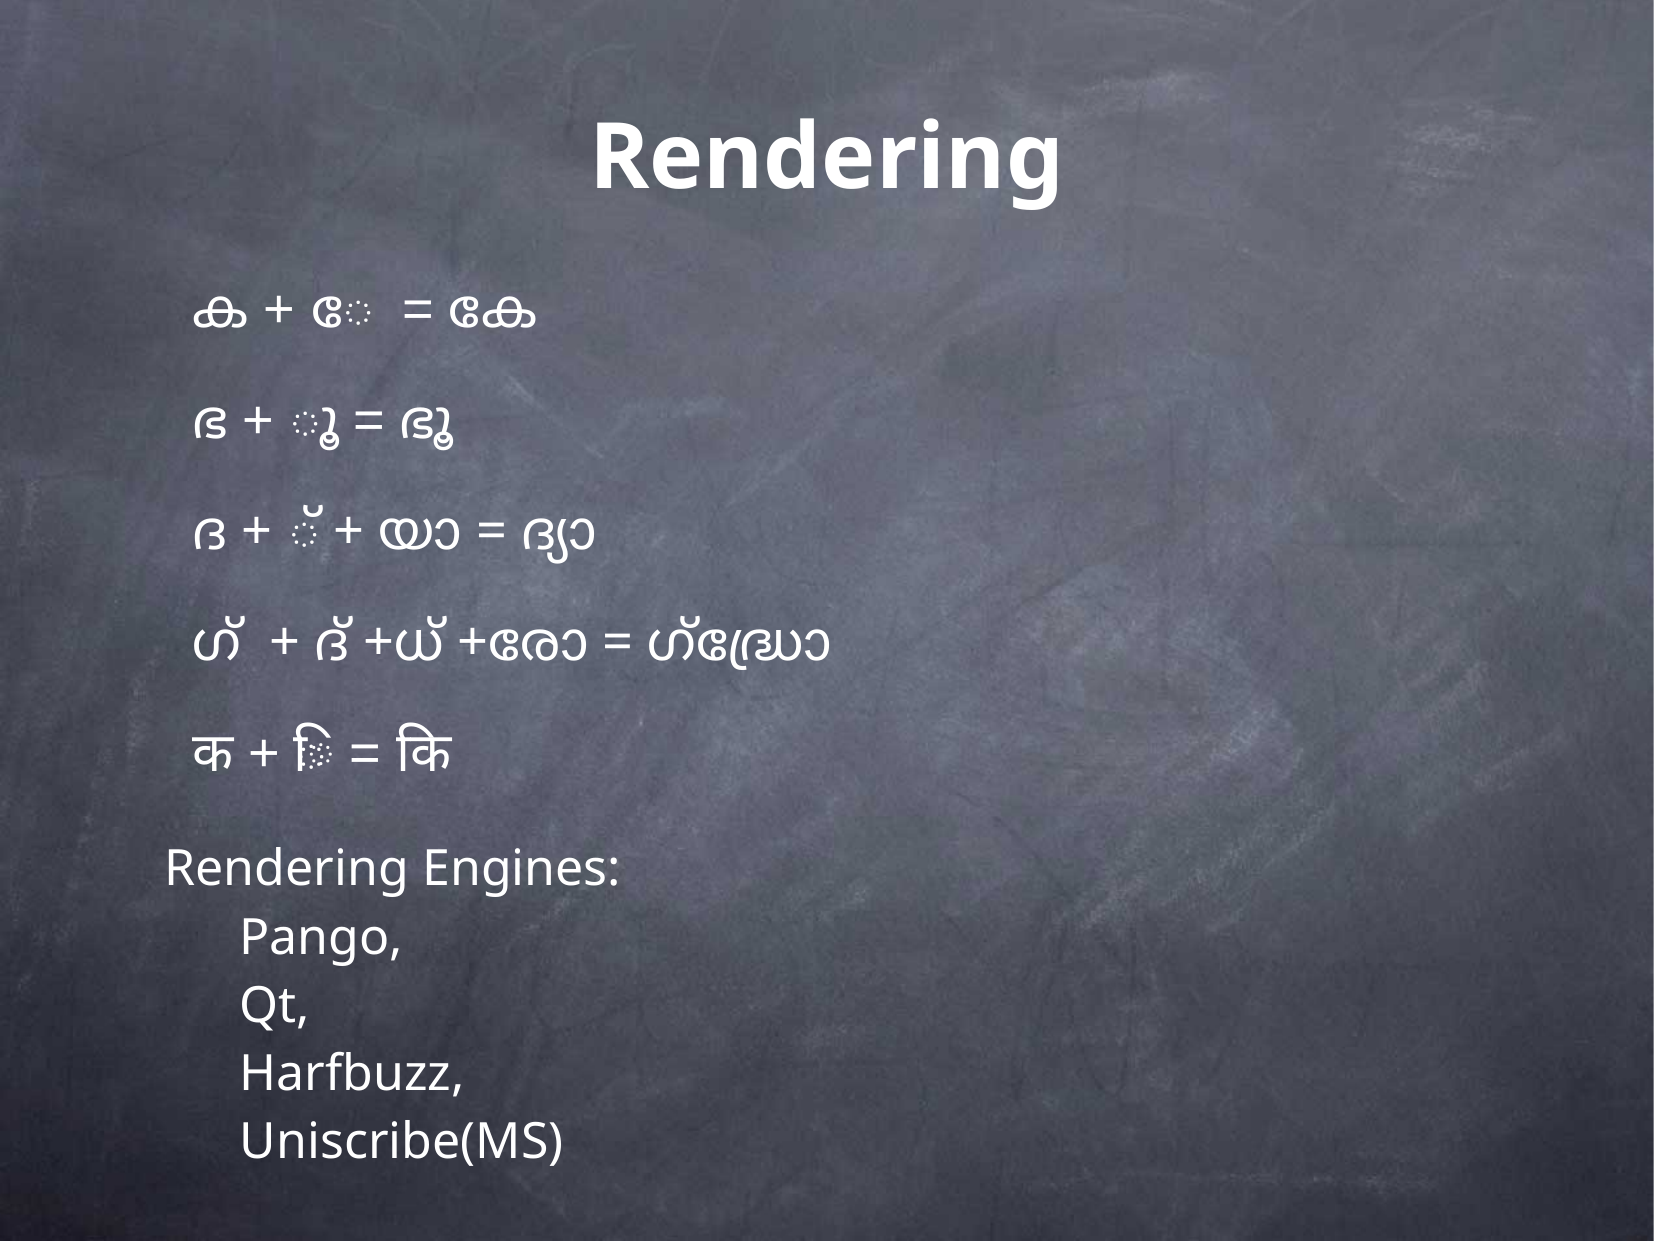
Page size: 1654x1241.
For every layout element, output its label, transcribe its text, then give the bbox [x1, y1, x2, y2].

picture [0, 0, 1654, 1241]
text_box Rendering Engines: Pango, Qt, Harfbuzz, Uniscribe(MS) [150, 825, 1501, 1168]
title Rendering [82, 56, 1571, 250]
text_box ക + േ = കേ ഭ + ൂ = ഭൂ ദ + ് + യാ = ദ്യാ ഗ് + ദ് +ധ് +രോ = ഗ്ദ്ധ്രോ क + ि = कि [150, 225, 1538, 788]
